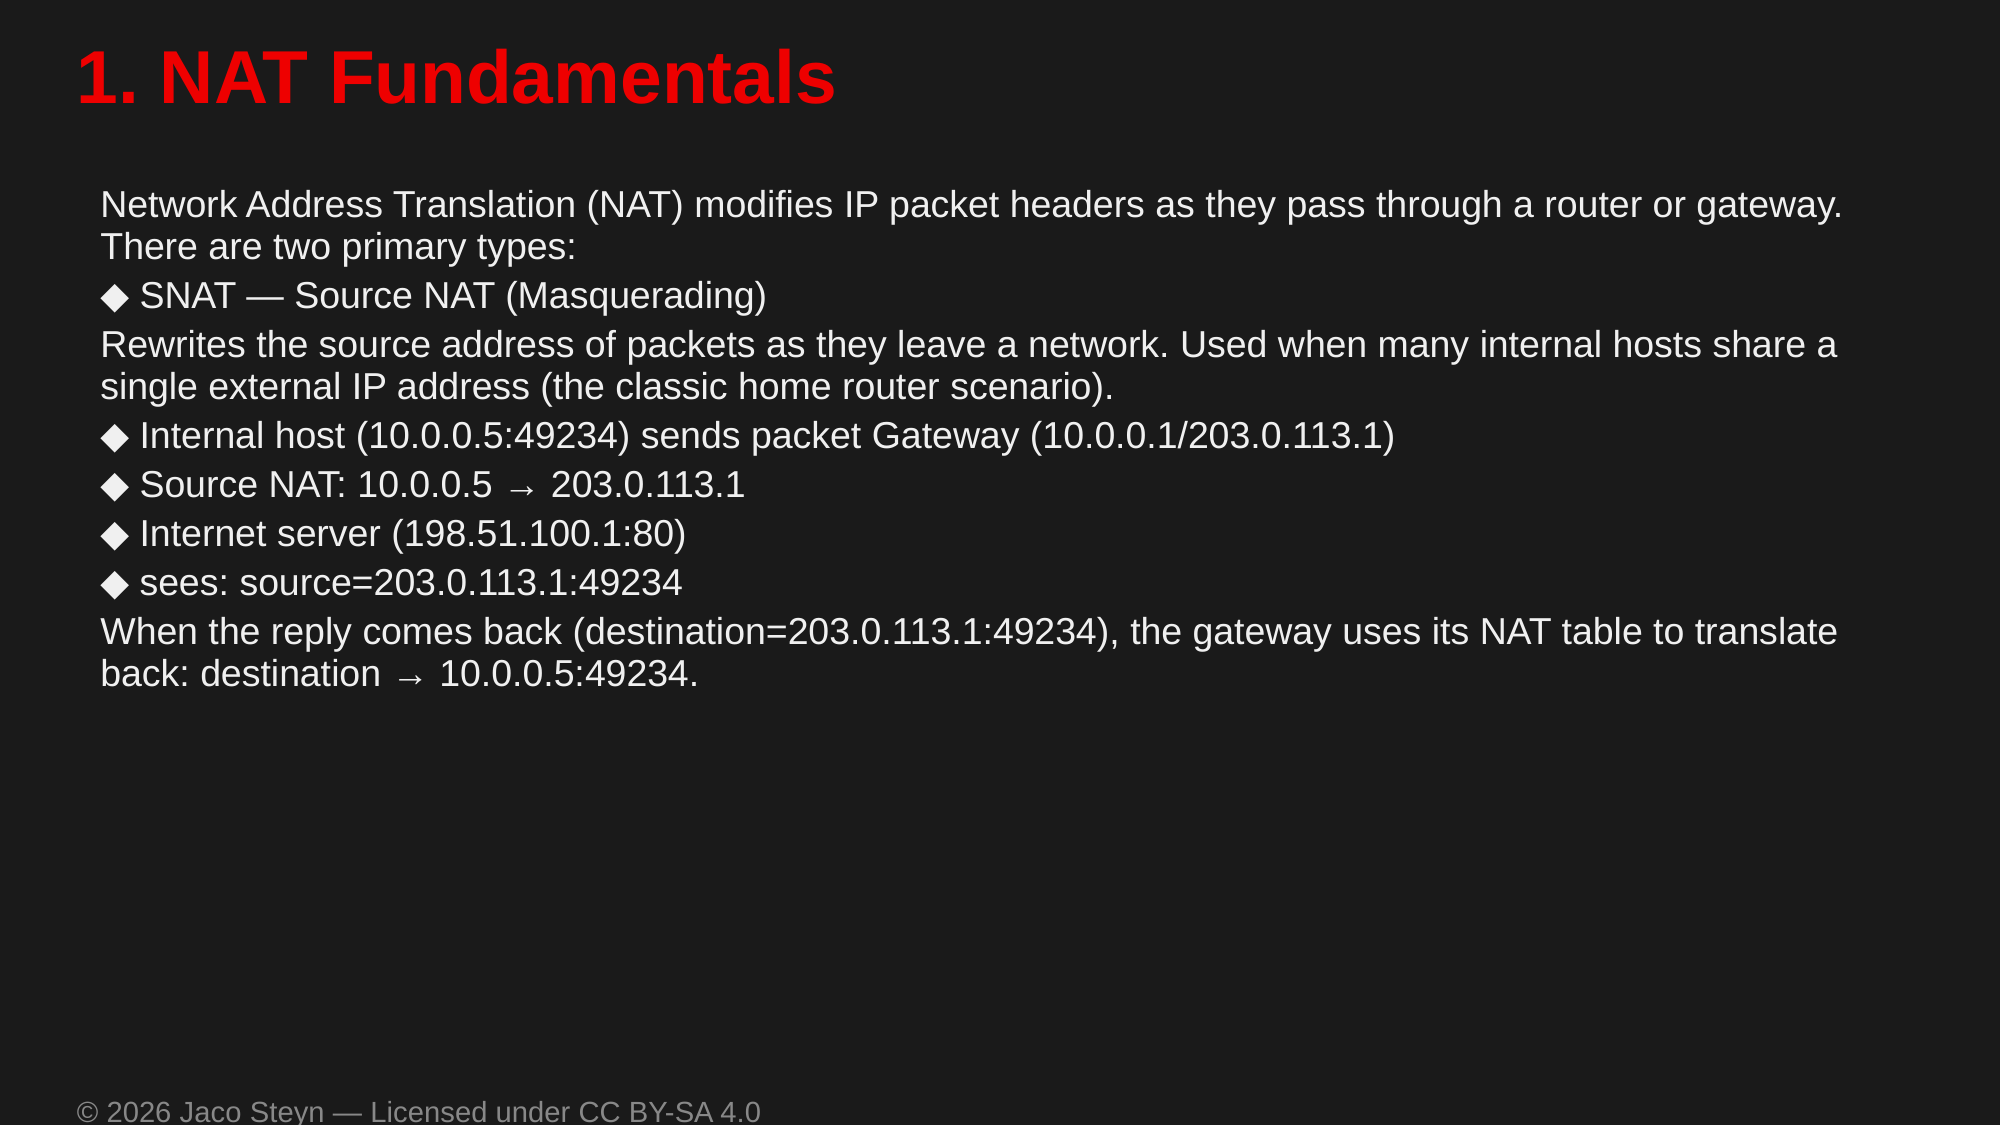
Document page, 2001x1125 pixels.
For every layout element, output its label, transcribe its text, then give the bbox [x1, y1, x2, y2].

text_box © 2026 Jaco Steyn — Licensed under CC BY-SA 4.0 [59, 1083, 1942, 1120]
text_box 1. NAT Fundamentals [59, 23, 1942, 154]
text_box Network Address Translation (NAT) modifies IP packet headers as they pass through a router or gateway. There are two primary types: ◆ SNAT — Source NAT (Masquerading) Rewrites the source address of packets as they leave a network. Used when many internal hosts share a single external IP address (the classic home router scenario). ◆ Internal host (10.0.0.5:49234) sends packet Gateway (10.0.0.1/203.0.113.1) ◆ Source NAT: 10.0.0.5 → 203.0.113.1 ◆ Internet server (198.51.100.1:80) ◆ sees: source=203.0.113.1:49234 When the reply comes back (destination=203.0.113.1:49234), the gateway uses its NAT table to translate back: destination → 10.0.0.5:49234. [59, 171, 1942, 1083]
